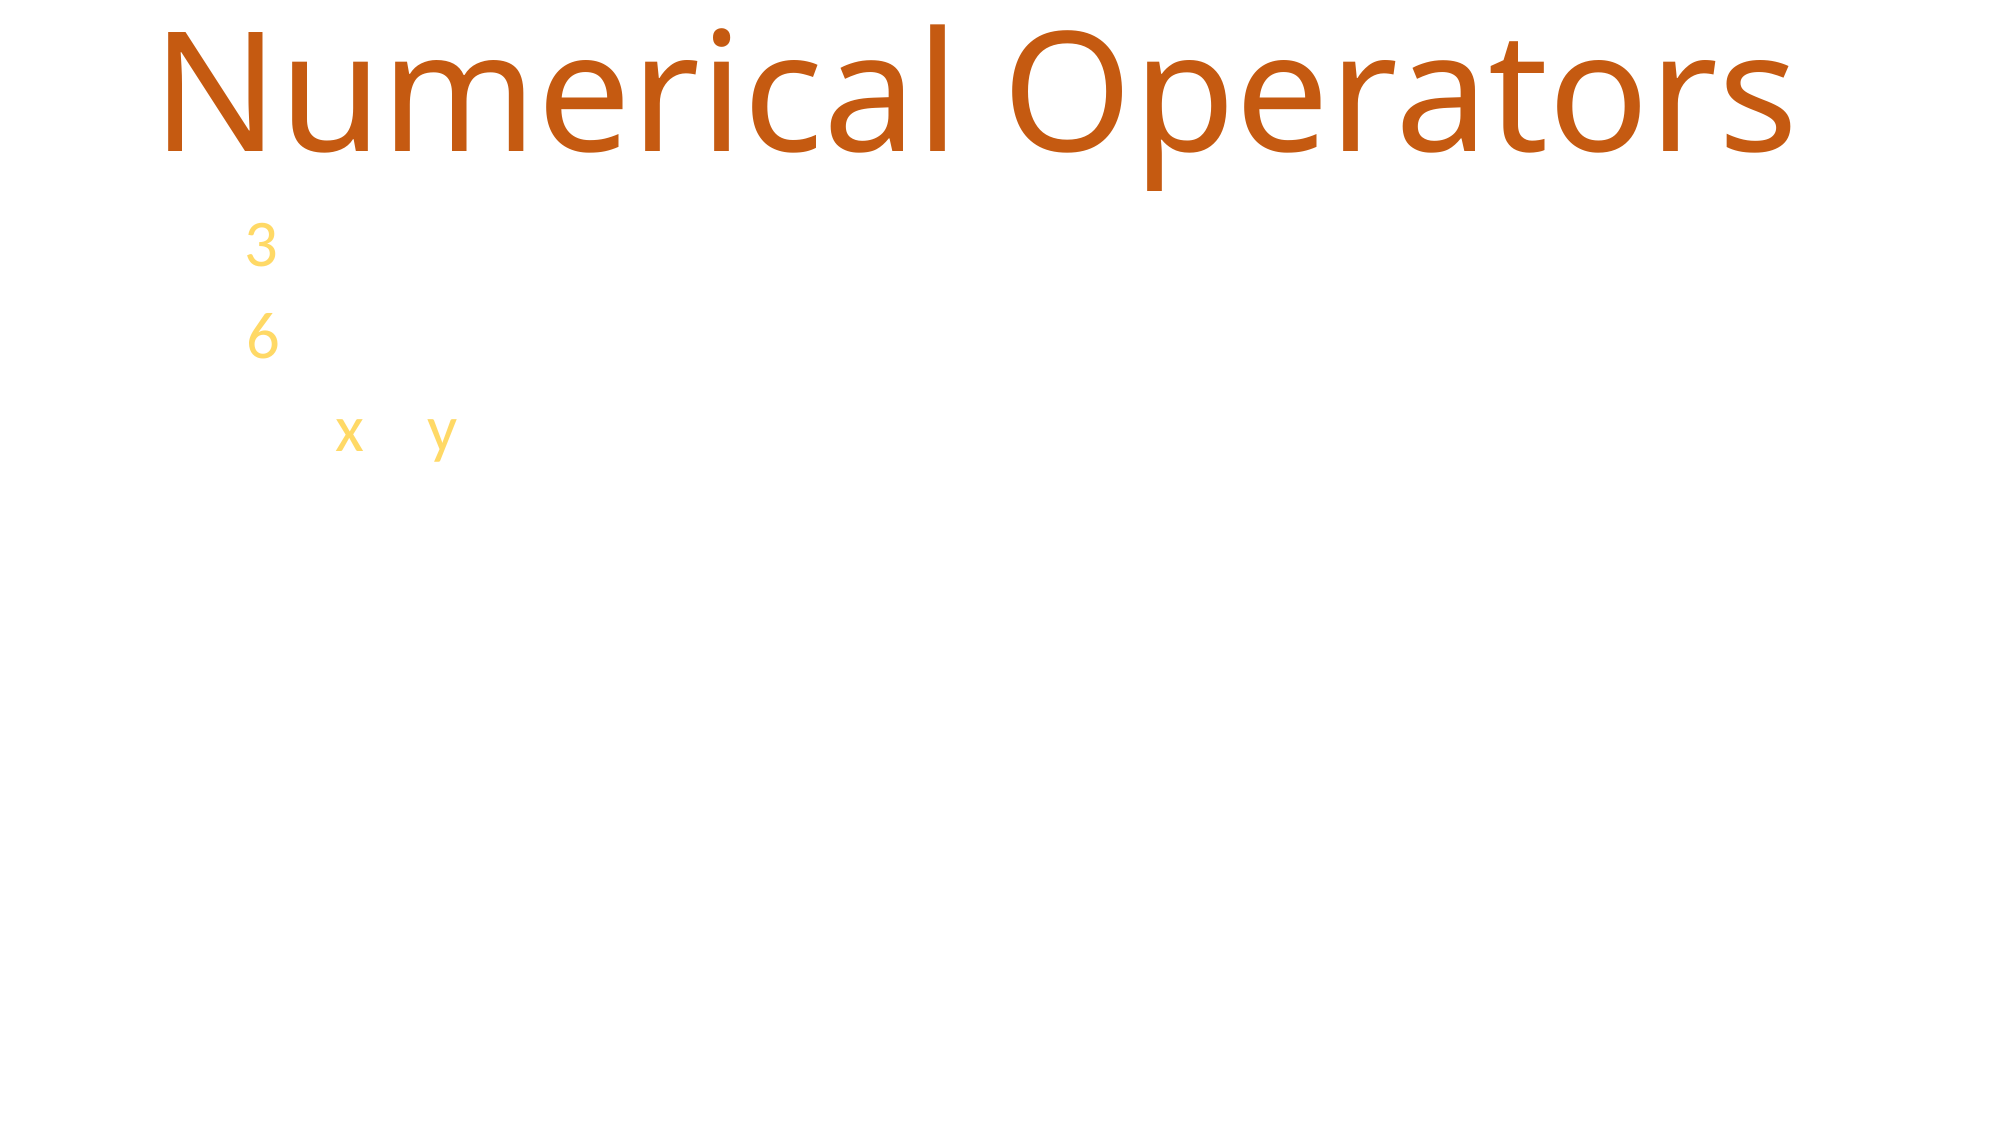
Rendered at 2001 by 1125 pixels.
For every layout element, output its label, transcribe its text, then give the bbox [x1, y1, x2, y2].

list Numerical Operators x = 3 y = 6 area = x * y [137, 0, 1863, 1014]
